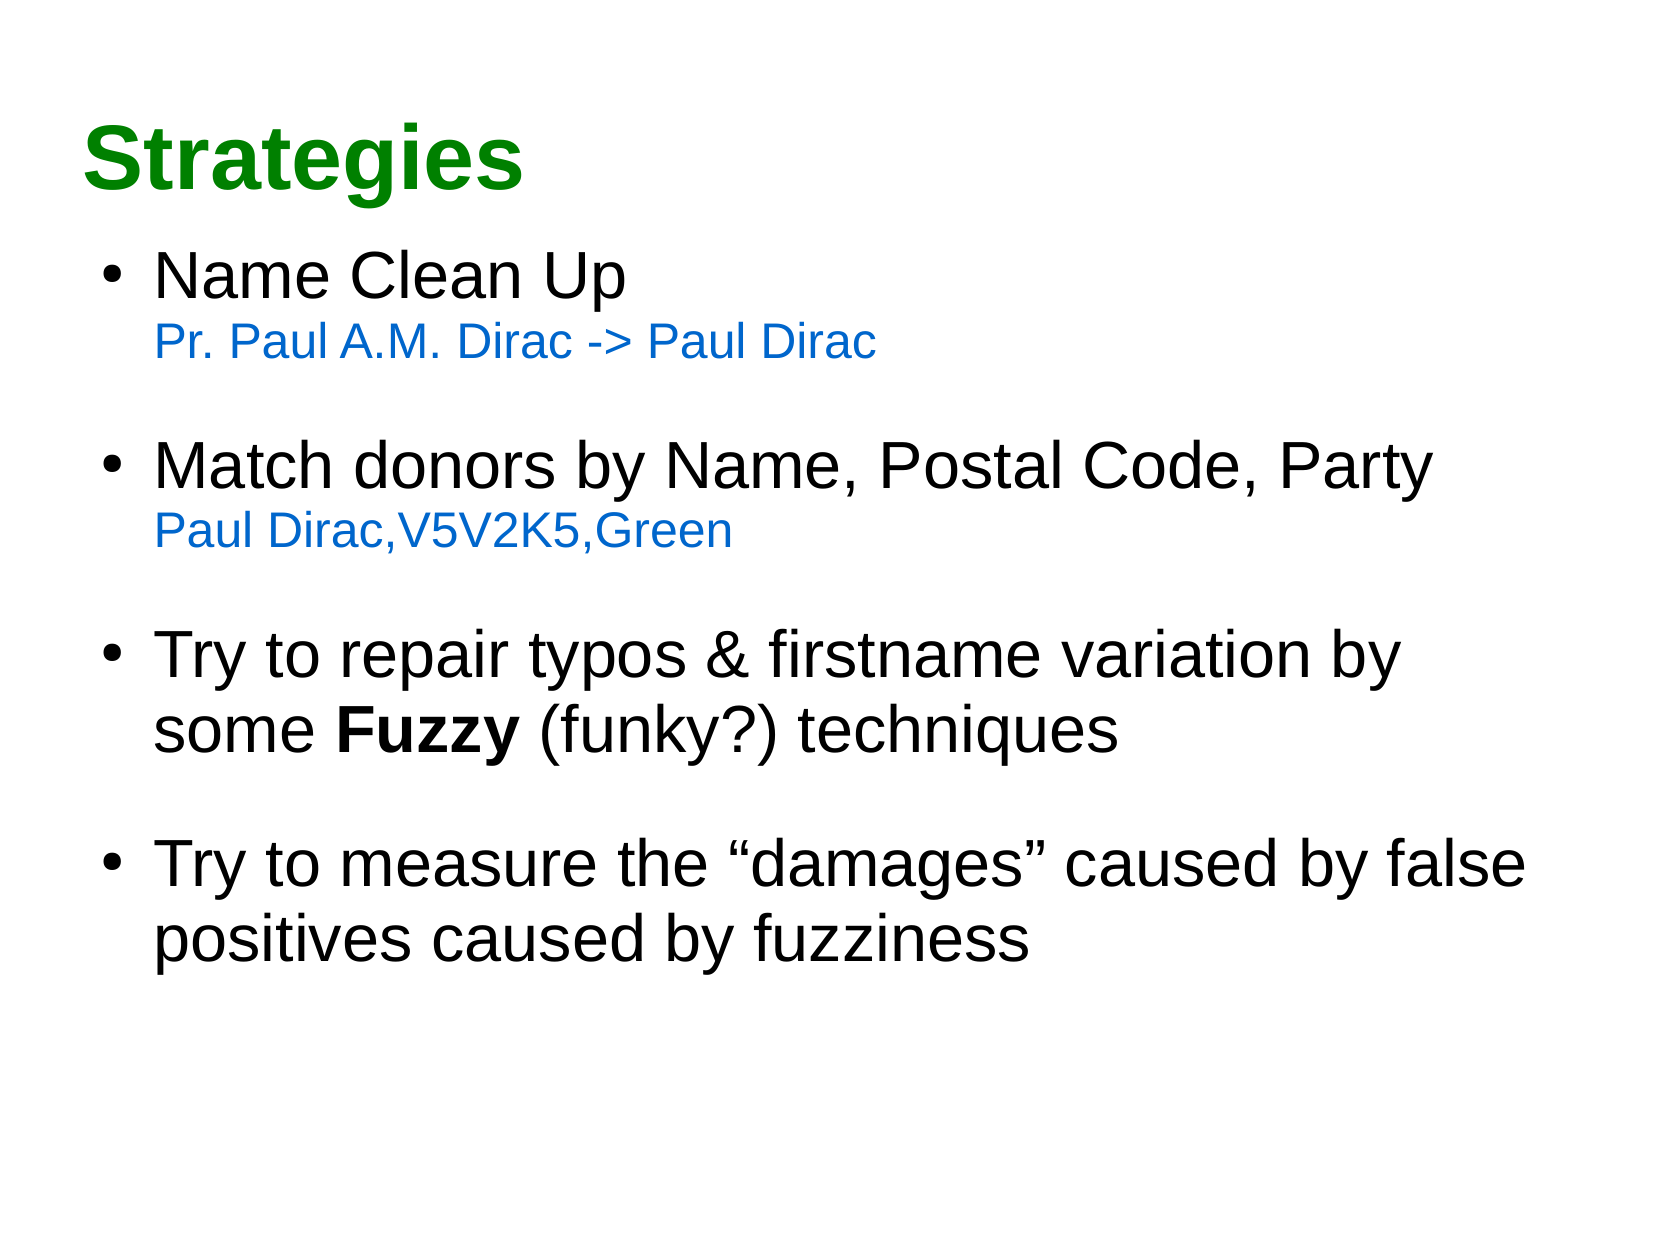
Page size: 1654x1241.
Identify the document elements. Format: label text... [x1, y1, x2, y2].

list Strategies Name Clean Up Pr. Paul A.M. Dirac -> Paul Dirac Match donors by Name, Postal Code, Party Paul Dirac,V5V2K5,Green Try to repair typos & firstname variation by some Fuzzy (funky?) techniques Try to measure the “damages” caused by false positives caused by fuzziness [82, 106, 1571, 1010]
